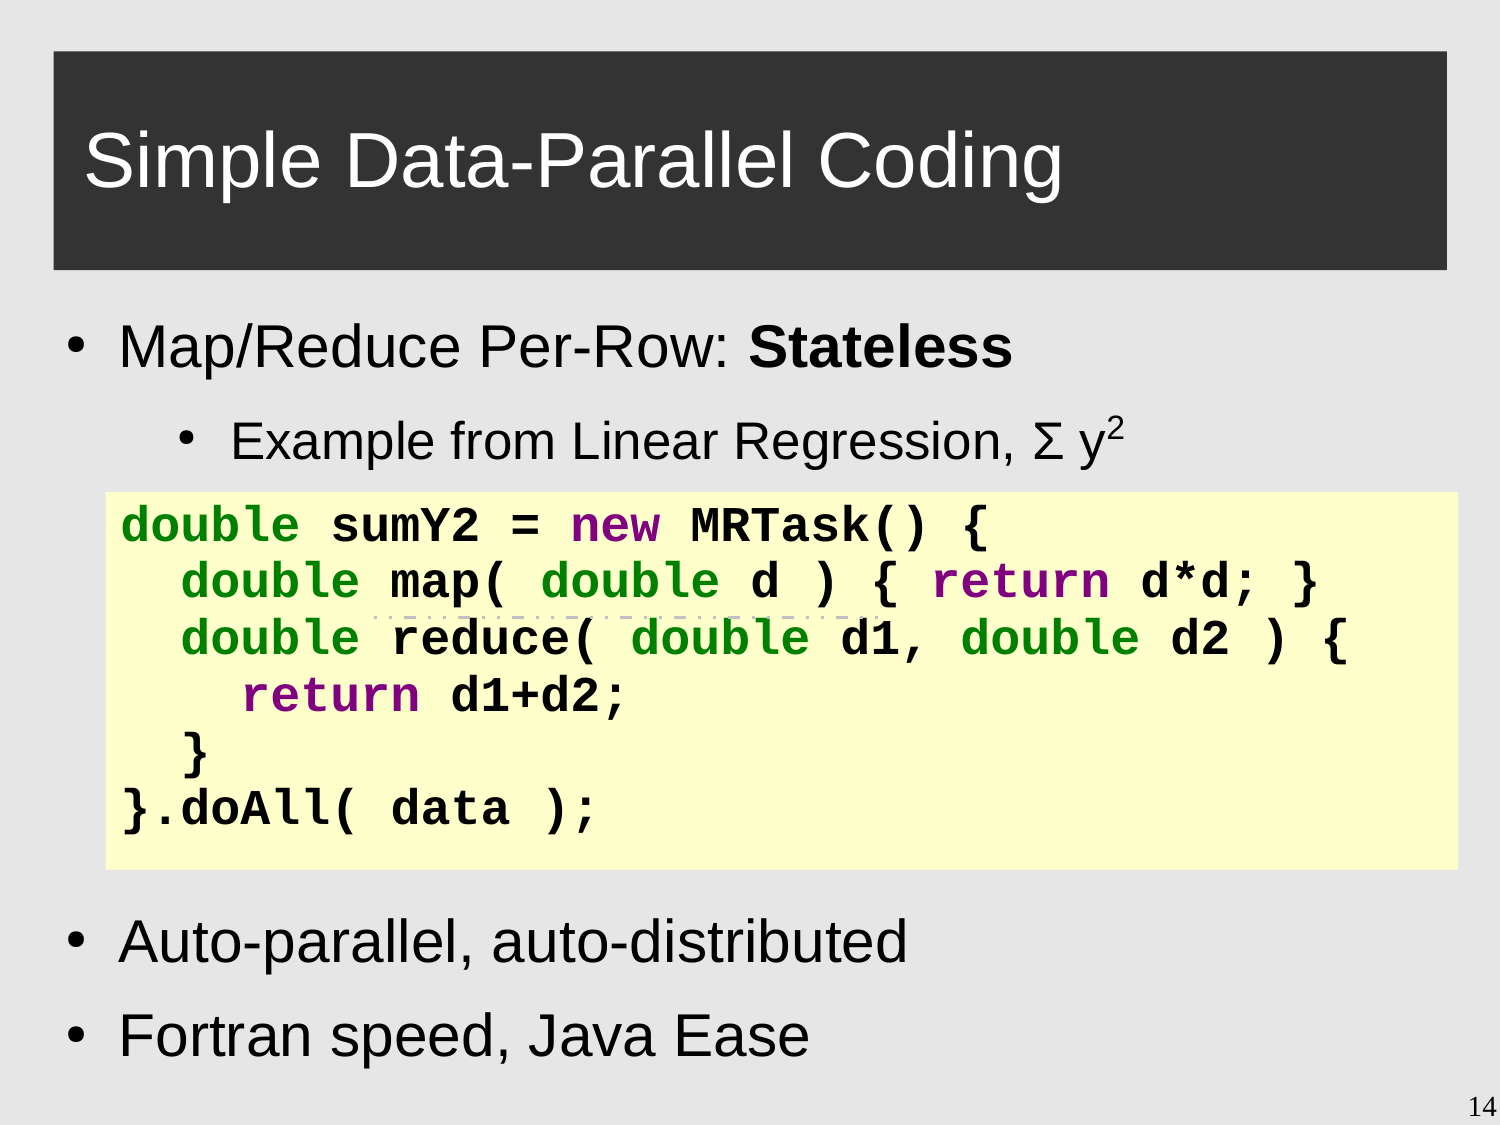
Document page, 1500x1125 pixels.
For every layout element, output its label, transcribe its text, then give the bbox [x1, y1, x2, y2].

title Simple Data-Parallel Coding [53, 51, 1447, 271]
text_box double sumY2 = new MRTask() { double map( double d ) { return d*d; } double reduce( double d1, double d2 ) { return d1+d2; } }.doAll( data ); [105, 491, 1459, 870]
list Map/Reduce Per-Row: Stateless Example from Linear Regression, Σ y2 Auto-parallel, auto-distributed Fortran speed, Java Ease [47, 312, 1441, 1074]
